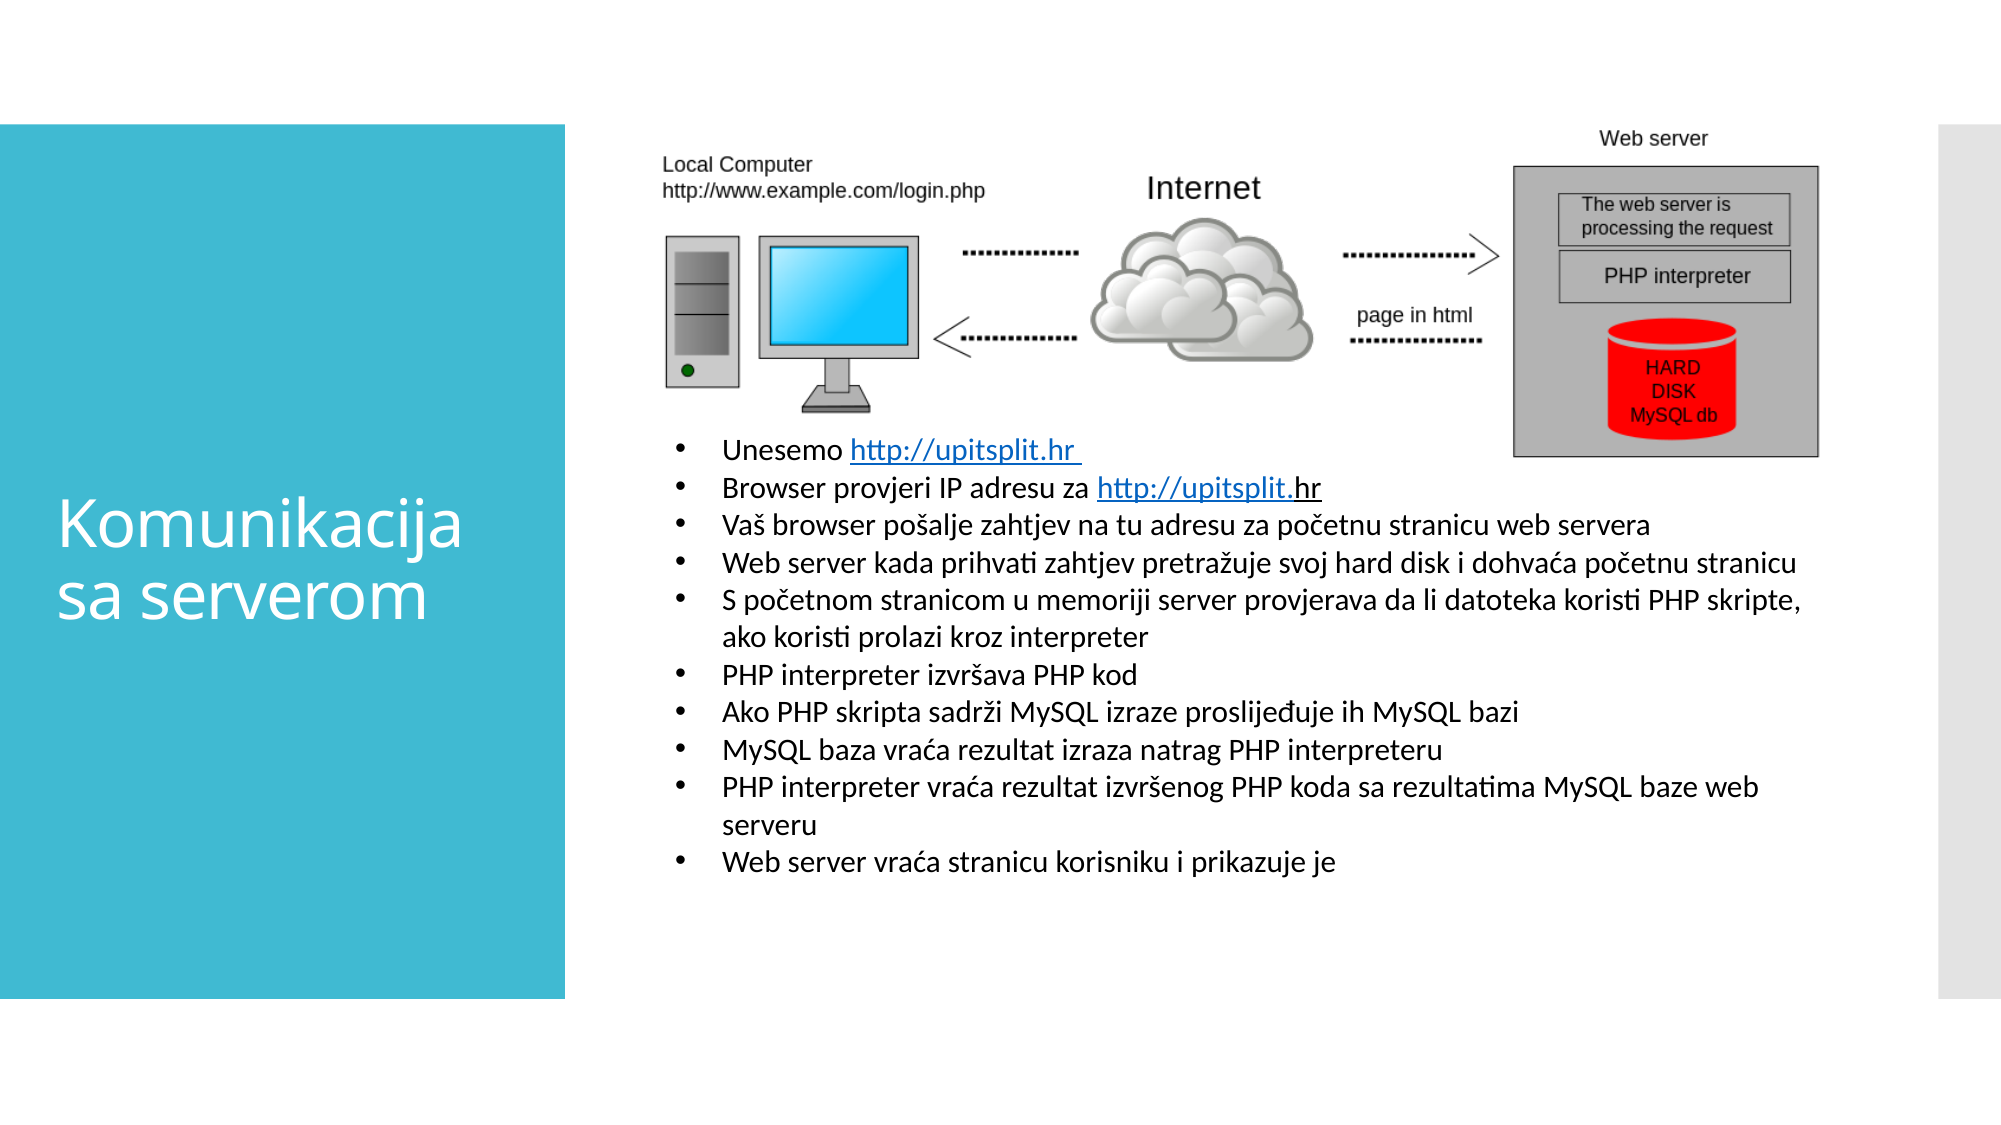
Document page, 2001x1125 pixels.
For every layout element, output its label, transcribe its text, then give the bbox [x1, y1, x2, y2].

title Komunikacija sa serverom [41, 184, 525, 940]
text_box Unesemo http://upitsplit.hr Browser provjeri IP adresu za http://upitsplit.hr Vaš browser pošalje zahtjev na tu adresu za početnu stranicu web servera Web server kada prihvati zahtjev pretražuje svoj hard disk i dohvaća početnu stranicu S početnom stranicom u memoriji server provjerava da li datoteka koristi PHP skripte, ako koristi prolazi kroz interpreter PHP interpreter izvršava PHP kod Ako PHP skripta sadrži MySQL izraze proslijeđuje ih MySQL bazi MySQL baza vraća rezultat izraza natrag PHP interpreteru PHP interpreter vraća rezultat izvršenog PHP koda sa rezultatima MySQL baze web serveru Web server vraća stranicu korisniku i prikazuje je [660, 422, 1860, 887]
picture [634, 96, 1835, 487]
